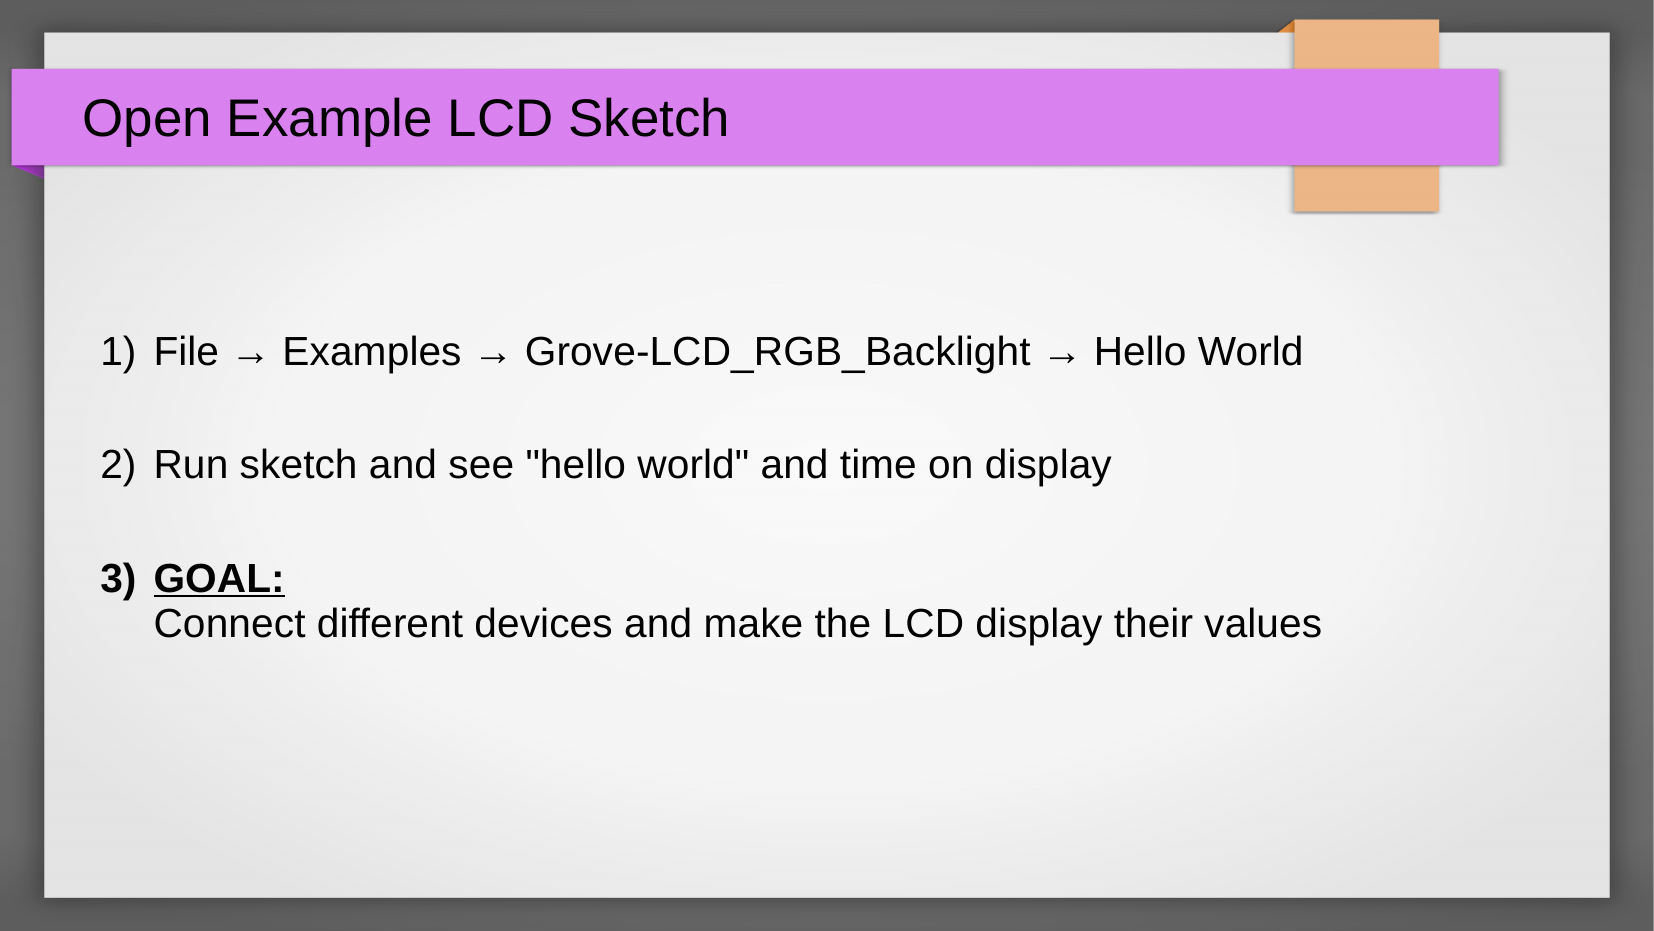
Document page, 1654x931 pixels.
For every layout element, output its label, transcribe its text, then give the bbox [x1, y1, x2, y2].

subtitle File → Examples → Grove-LCD_RGB_Backlight → Hello World Run sketch and see "hello world" and time on display GOAL: Connect different devices and make the LCD display their values [82, 217, 1571, 758]
title Open Example LCD Sketch [82, 70, 1489, 166]
picture [0, 0, 1654, 931]
